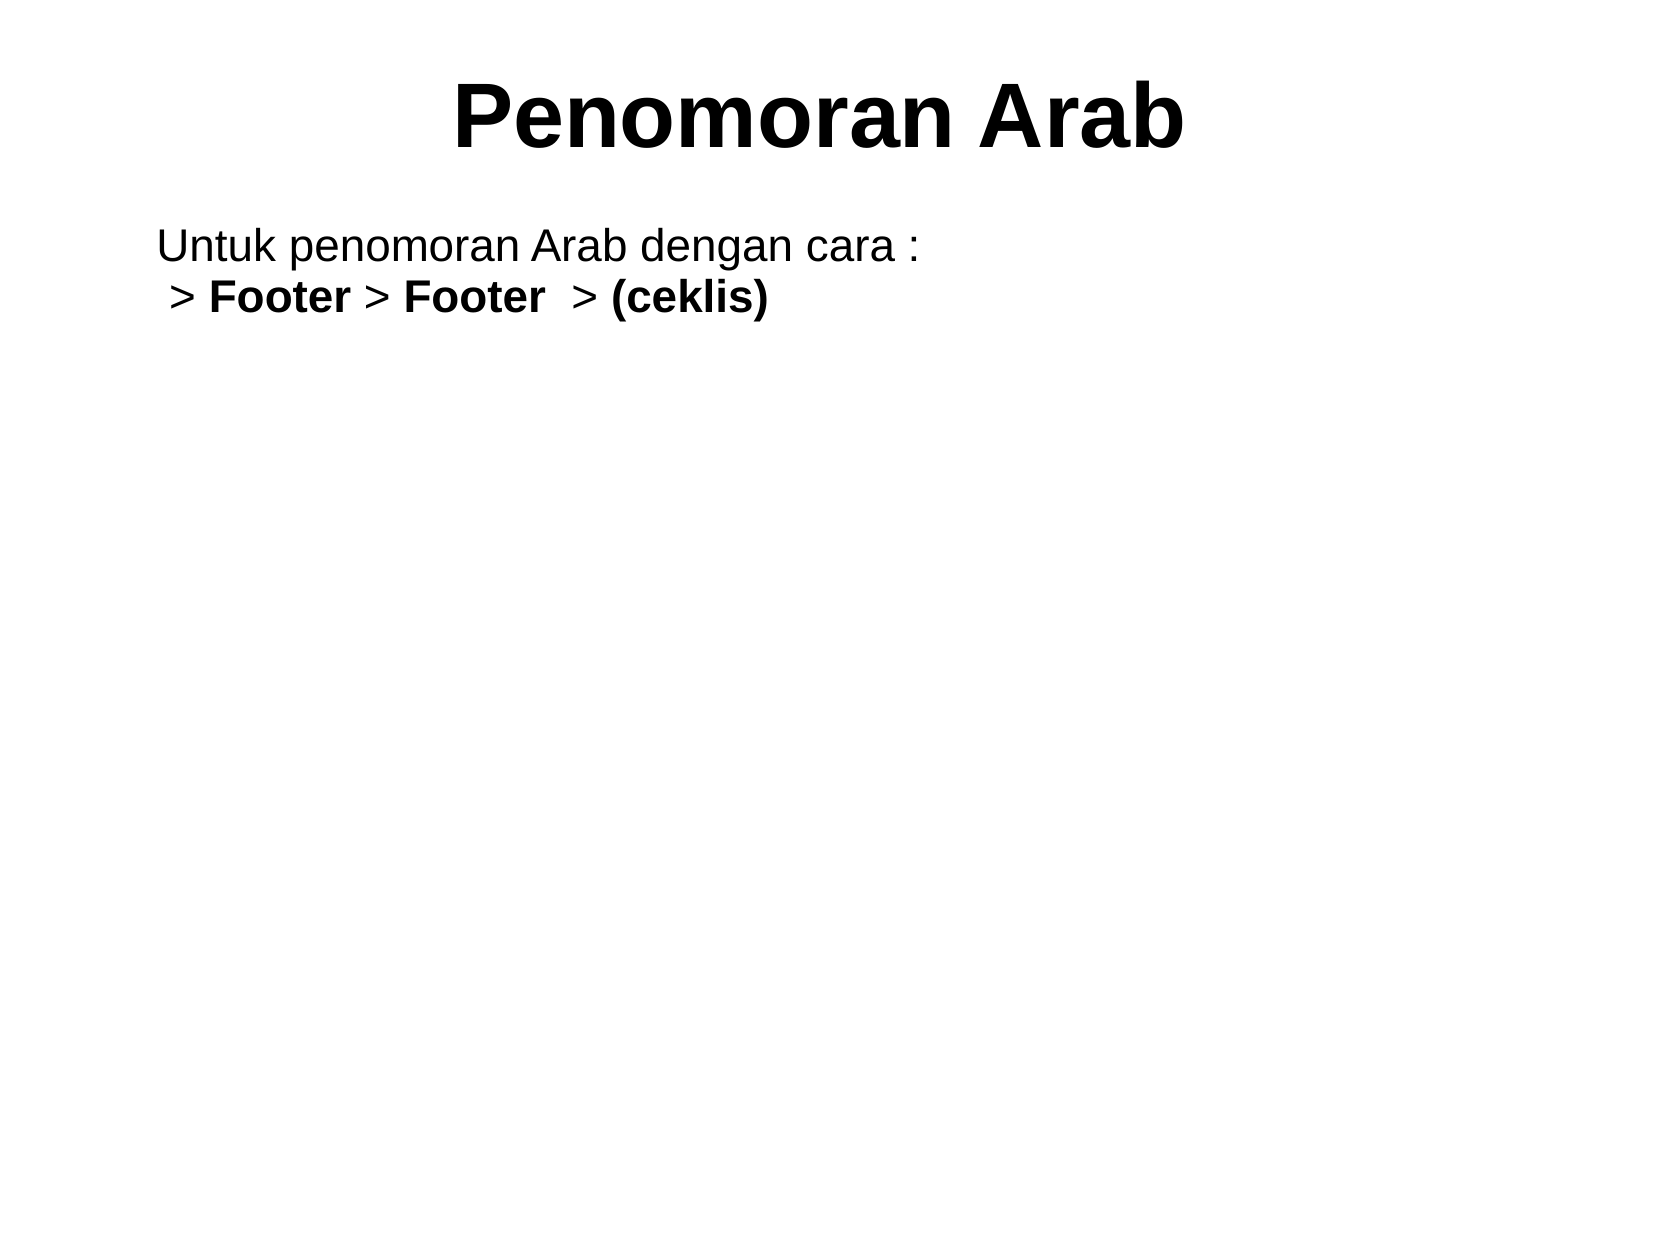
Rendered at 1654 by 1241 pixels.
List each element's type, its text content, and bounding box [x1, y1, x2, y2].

title Penomoran Arab [124, 35, 1542, 196]
text_box Untuk penomoran Arab dengan cara : > Footer > Footer > (ceklis) [141, 212, 1531, 330]
